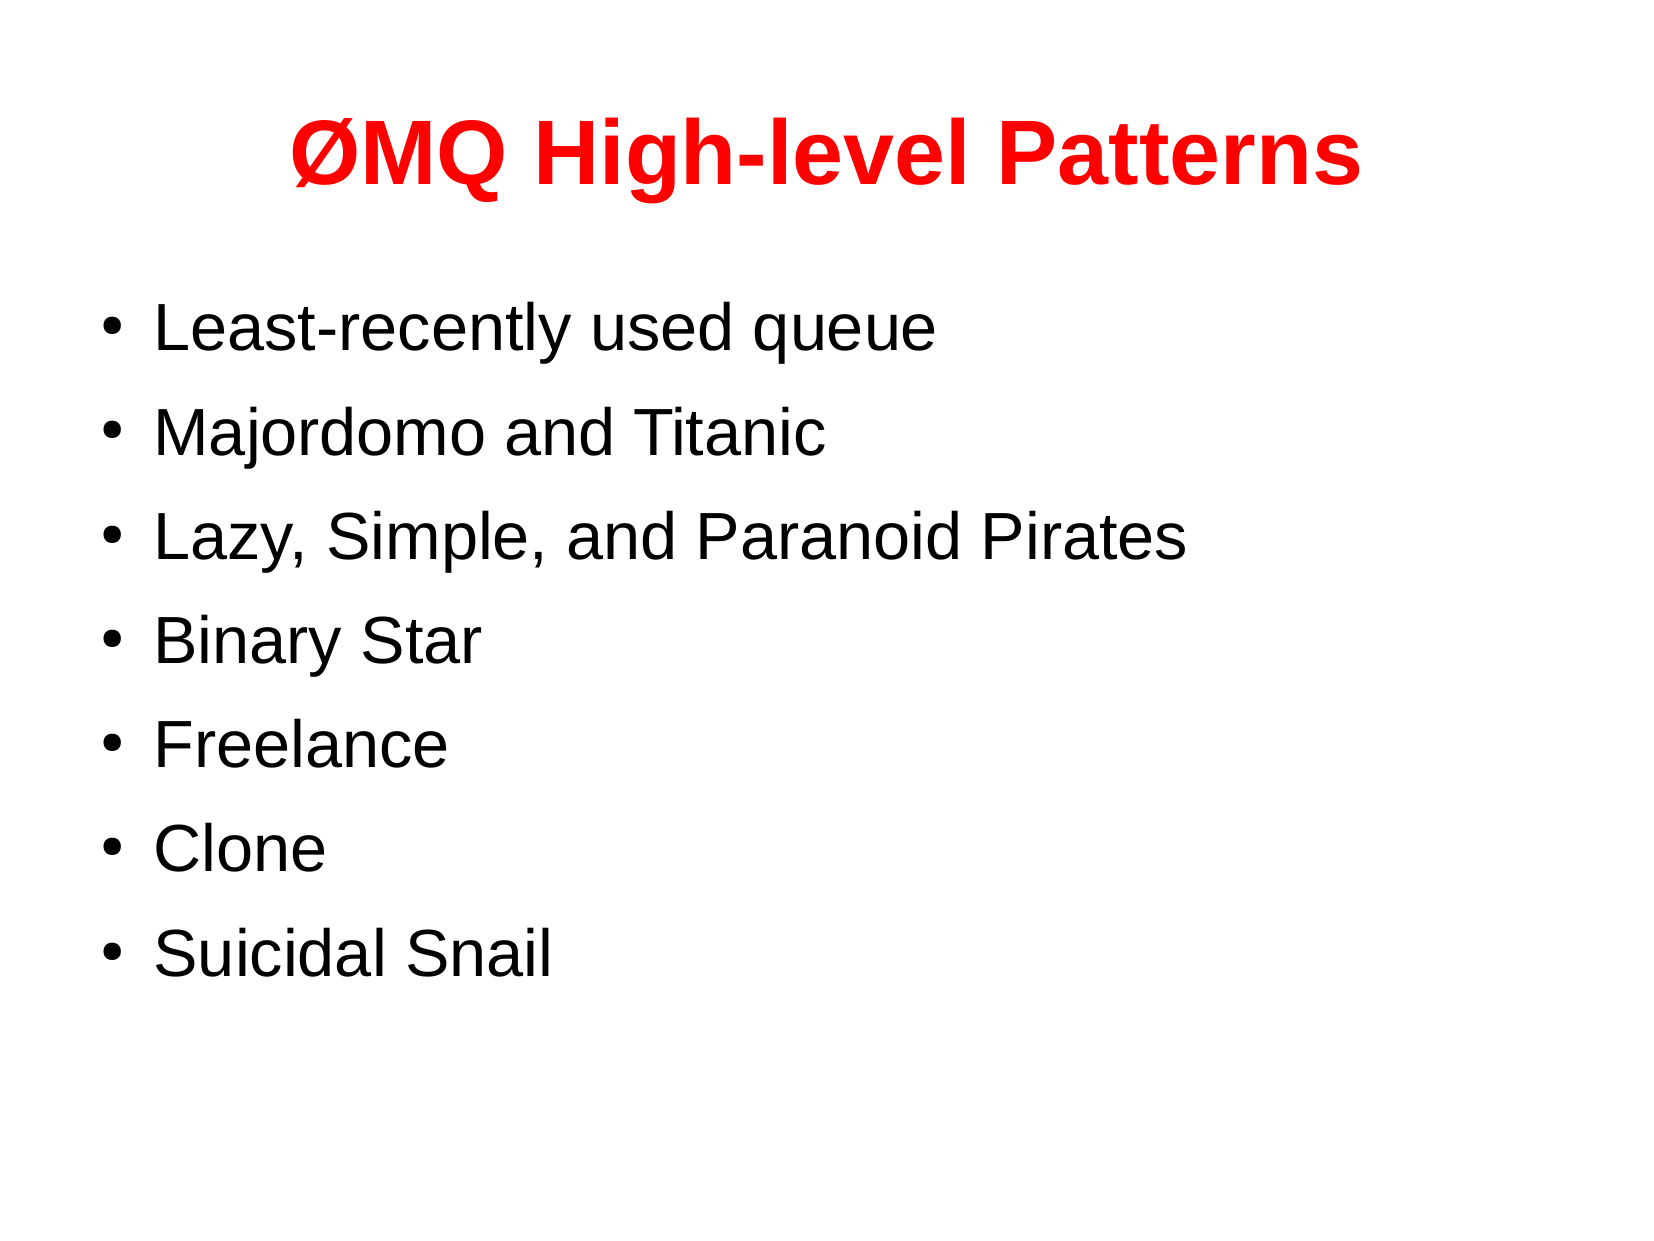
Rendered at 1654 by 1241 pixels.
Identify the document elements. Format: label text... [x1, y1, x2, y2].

list Least-recently used queue Majordomo and Titanic Lazy, Simple, and Paranoid Pirates Binary Star Freelance Clone Suicidal Snail [82, 290, 1571, 1109]
title ØMQ High-level Patterns [82, 49, 1571, 257]
